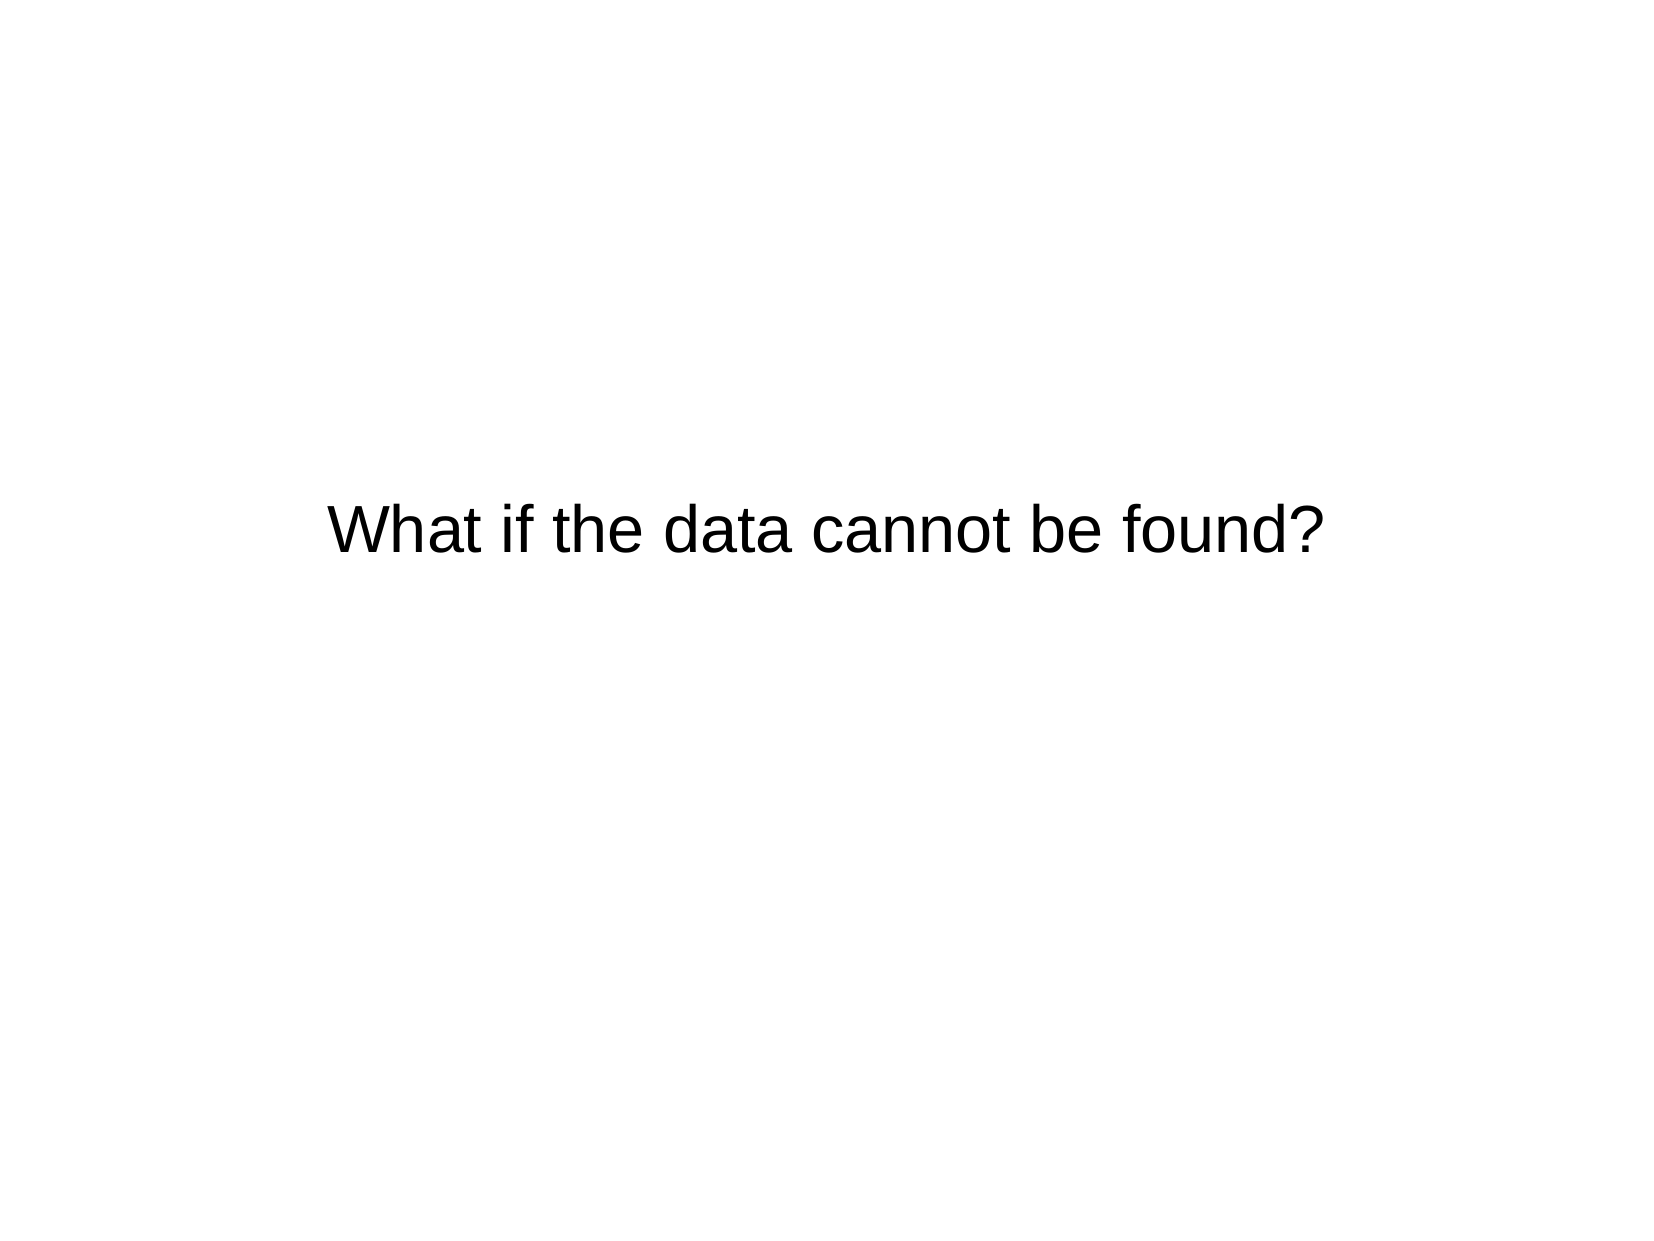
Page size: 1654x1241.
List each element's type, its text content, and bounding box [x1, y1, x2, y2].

subtitle What if the data cannot be found? [82, 49, 1571, 1010]
